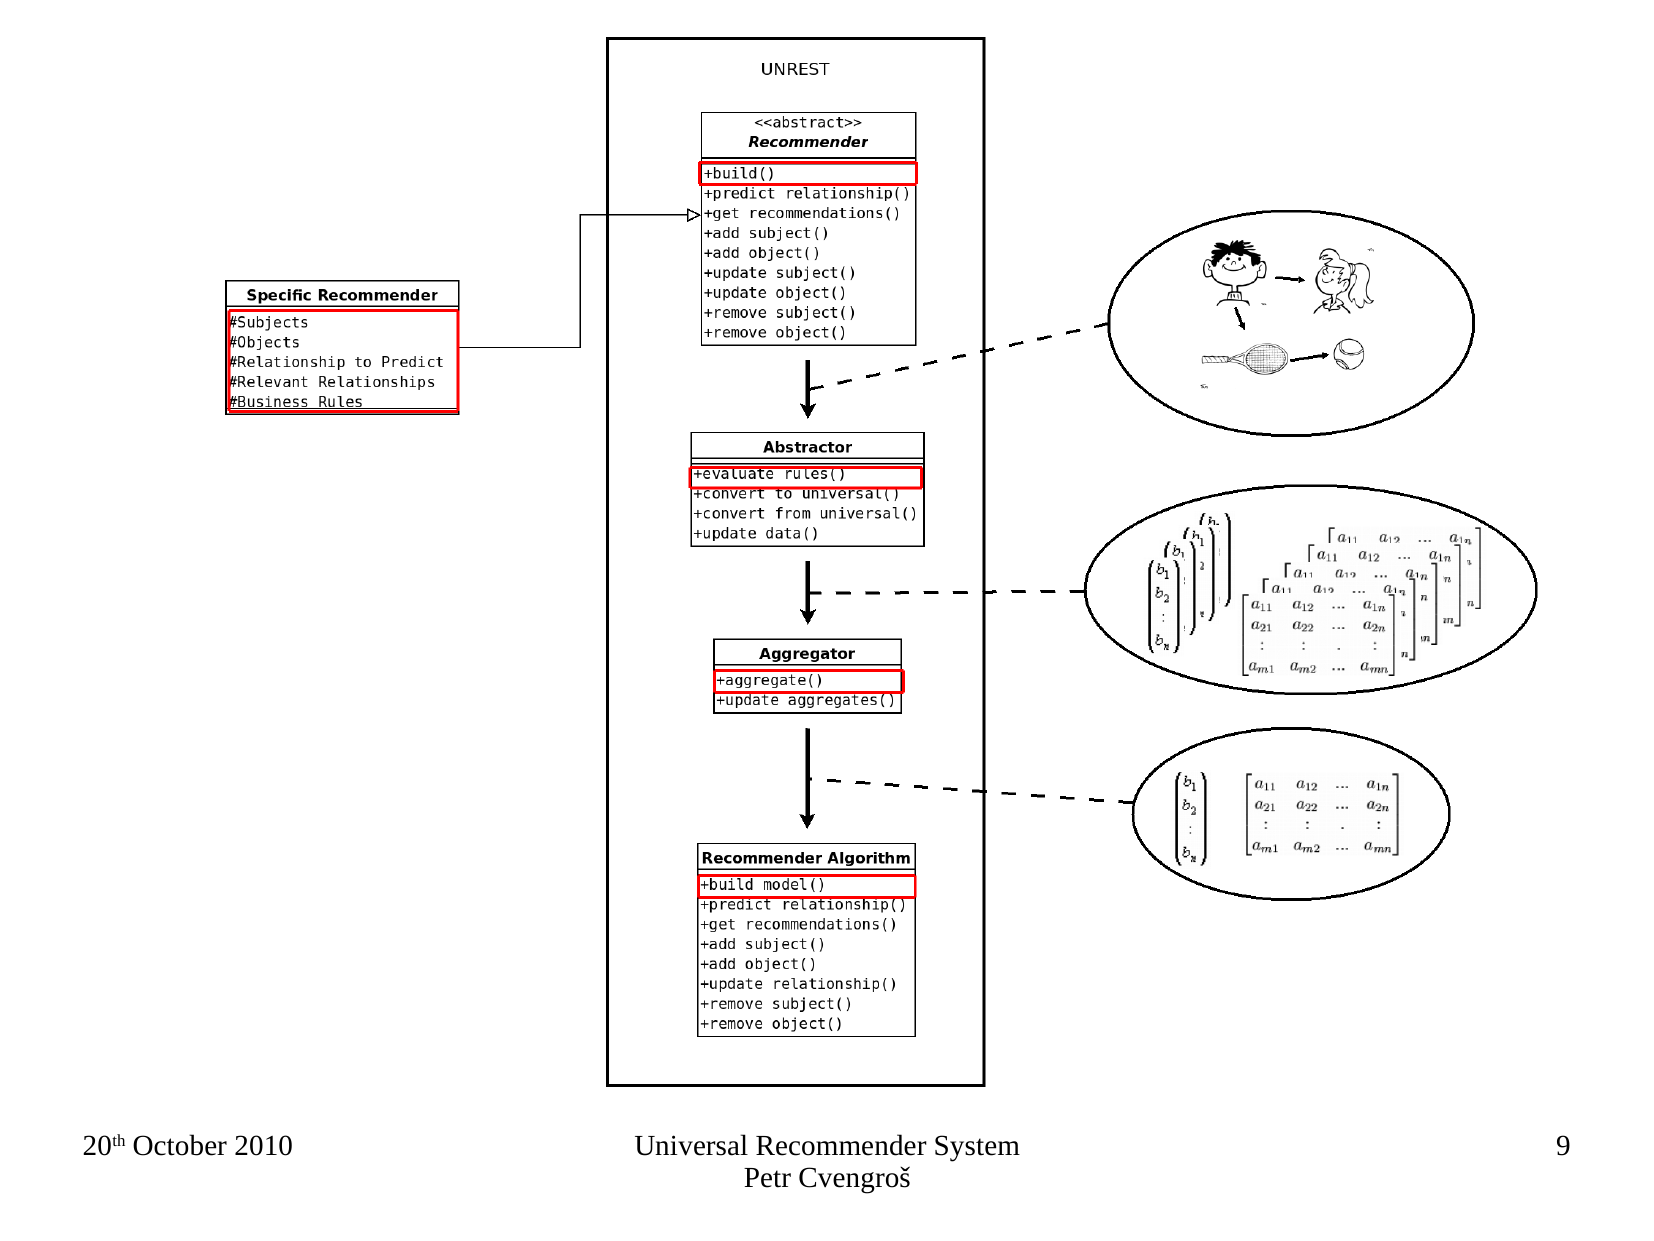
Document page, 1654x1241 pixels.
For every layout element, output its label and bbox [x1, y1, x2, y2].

picture [225, 37, 1538, 1088]
